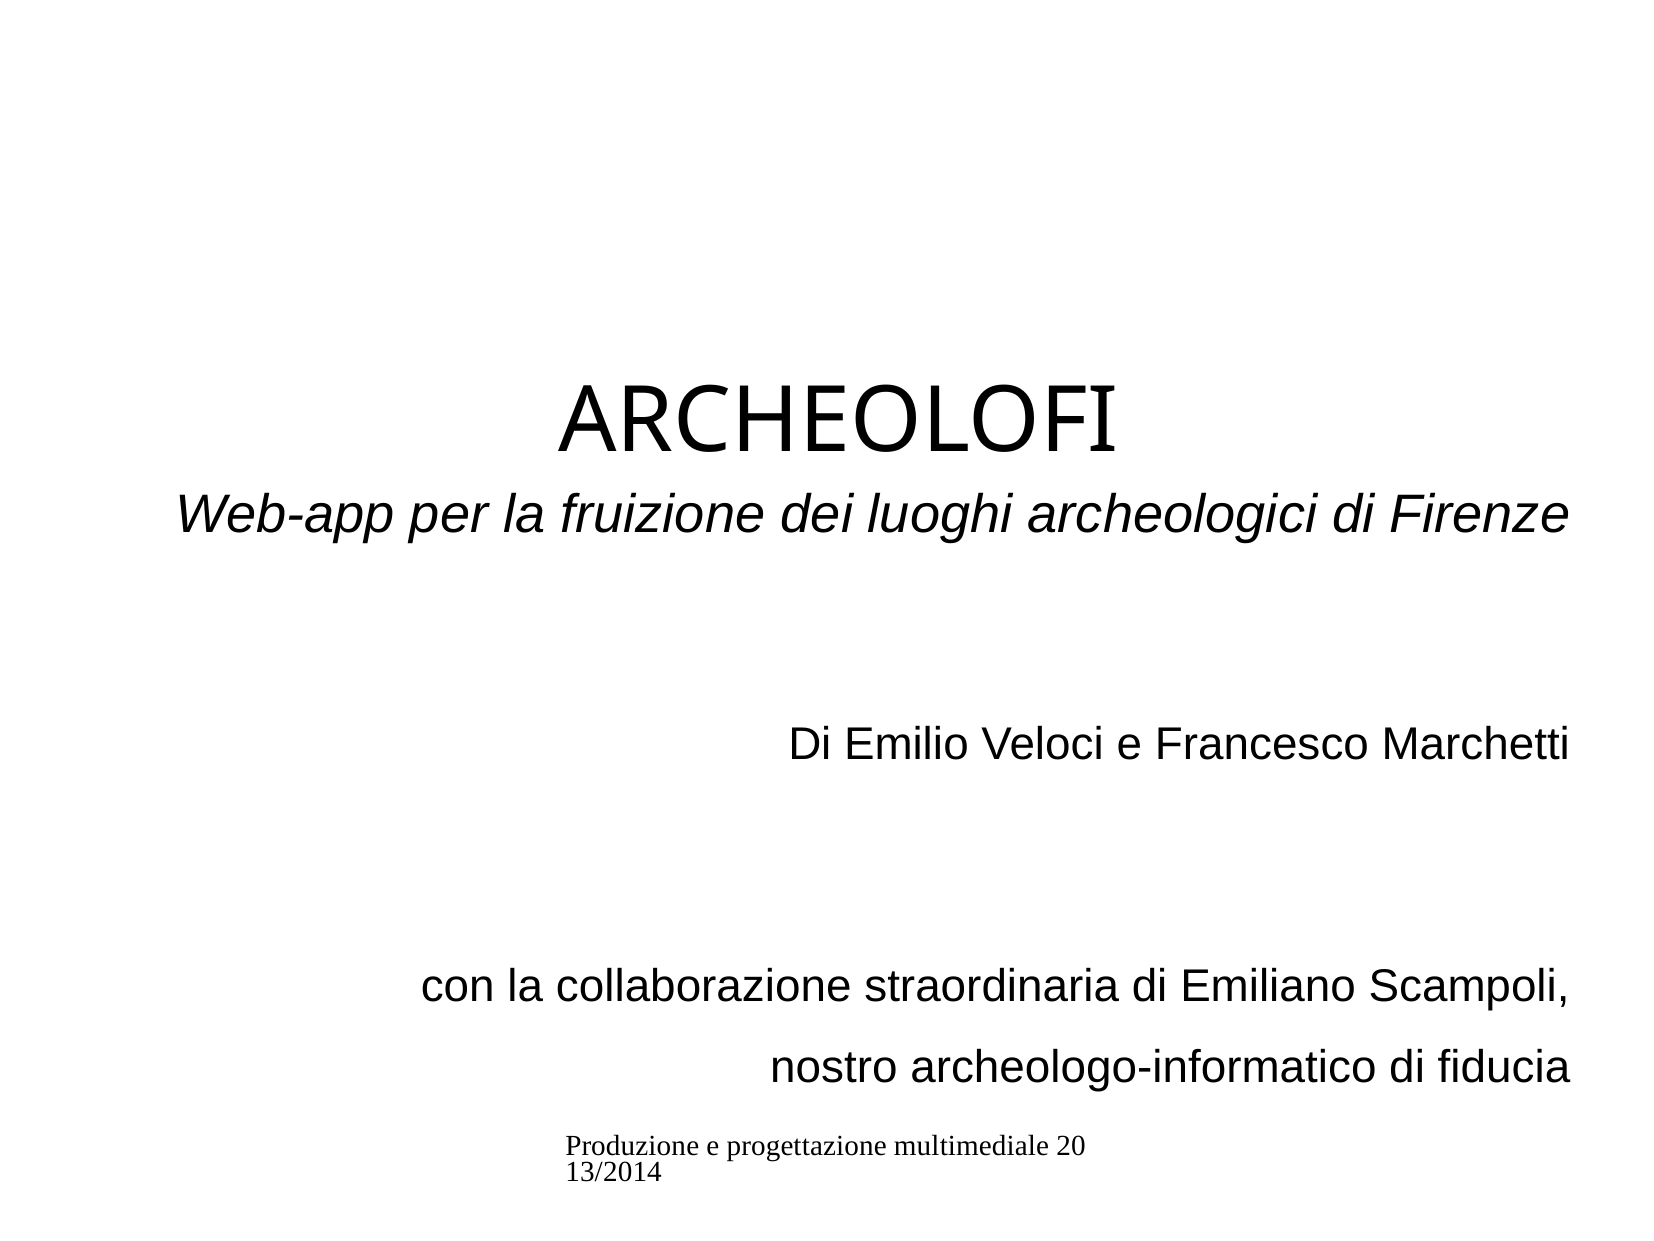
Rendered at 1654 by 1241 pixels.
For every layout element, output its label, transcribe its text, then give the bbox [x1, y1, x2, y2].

list Di Emilio Veloci e Francesco Marchetti con la collaborazione straordinaria di Emiliano Scampoli, nostro archeologo-informatico di fiducia [82, 717, 1571, 1109]
title ARCHEOLOFI [94, 312, 1583, 483]
list Web-app per la fruizione dei luoghi archeologici di Firenze [94, 483, 1583, 875]
